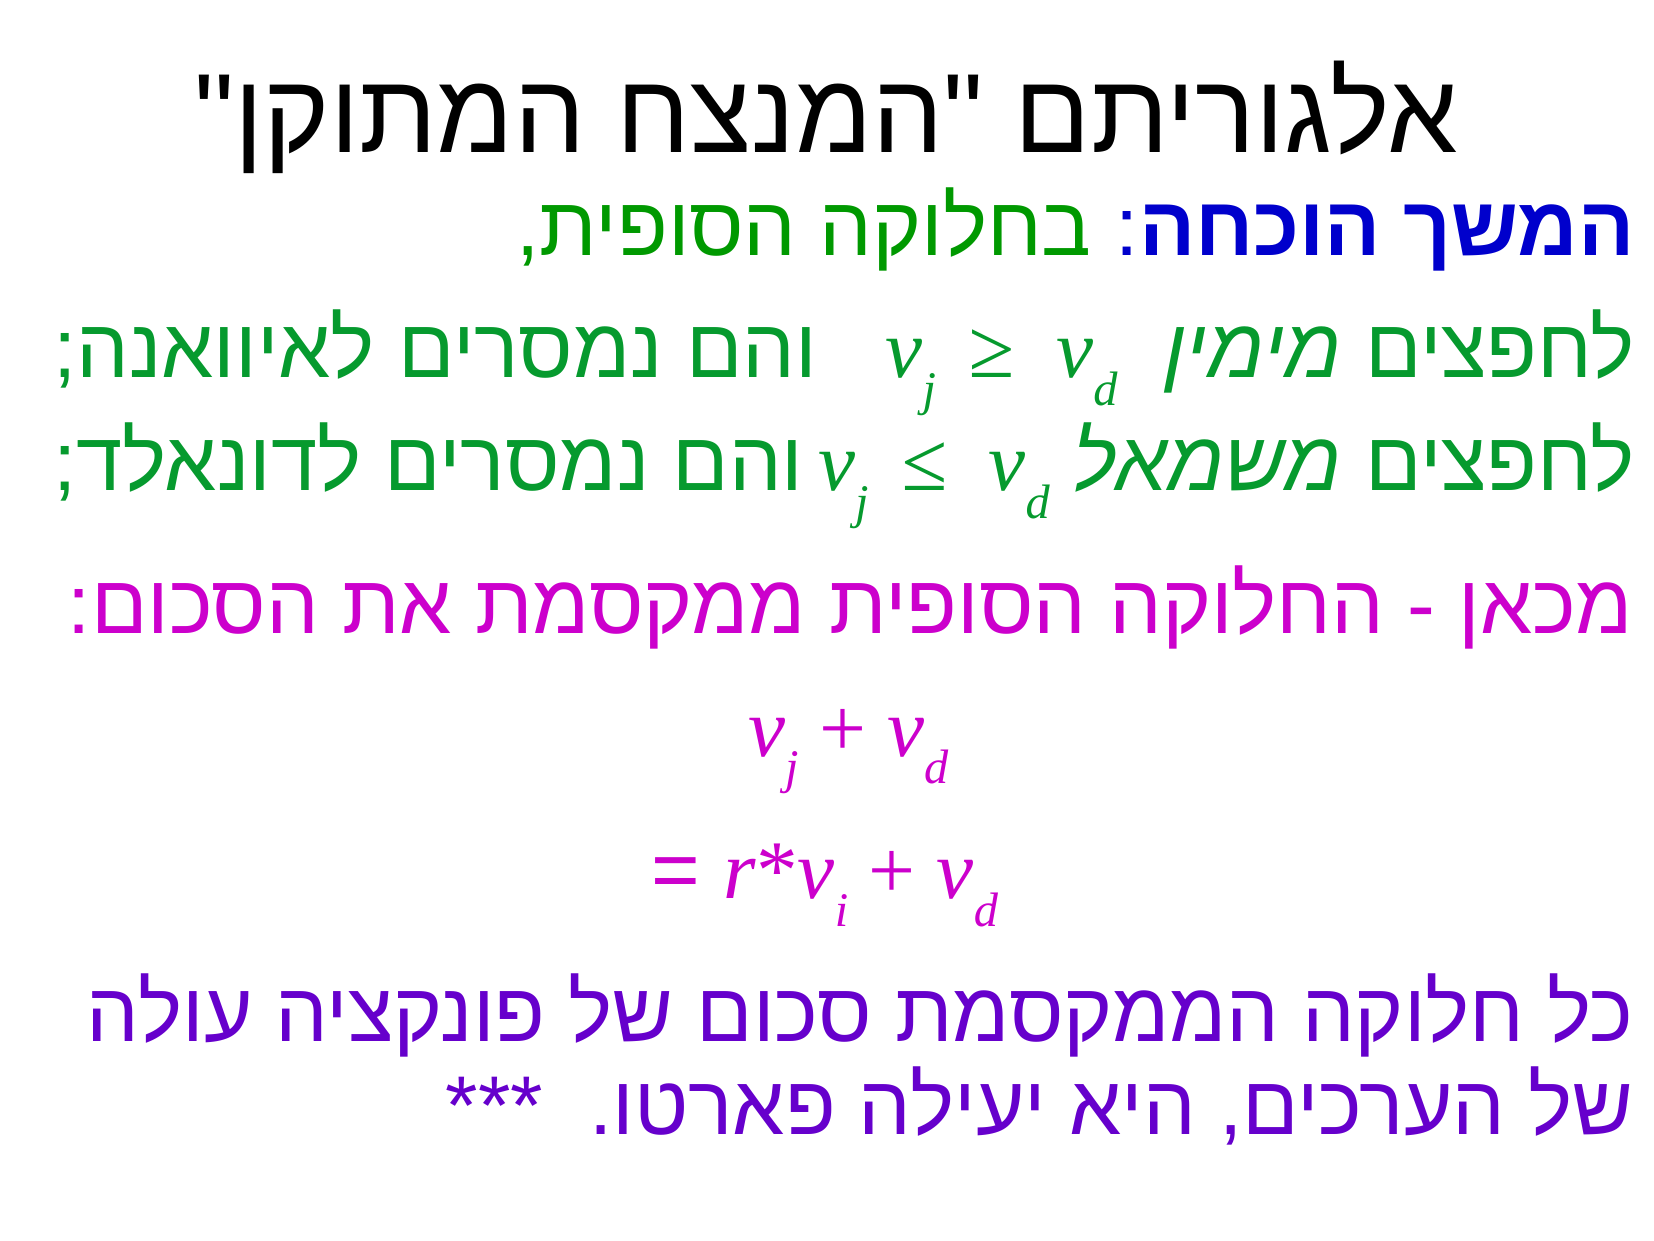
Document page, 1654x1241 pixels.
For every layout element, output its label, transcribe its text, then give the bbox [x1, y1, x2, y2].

title אלגוריתם "המנצח המתוקן" [0, 32, 1654, 196]
list המשך הוכחה: בחלוקה הסופית, לחפצים מימין vj ≥ vd והם נמסרים לאיוואנה; לחפצים משמאל vj ≤ vd והם נמסרים לדונאלד; מכאן - החלוקה הסופית ממקסמת את הסכום: vj + vd = r*vi + vd כל חלוקה הממקסמת סכום של פונקציה עולה של הערכים, היא יעילה פארטו. *** [15, 180, 1636, 1171]
